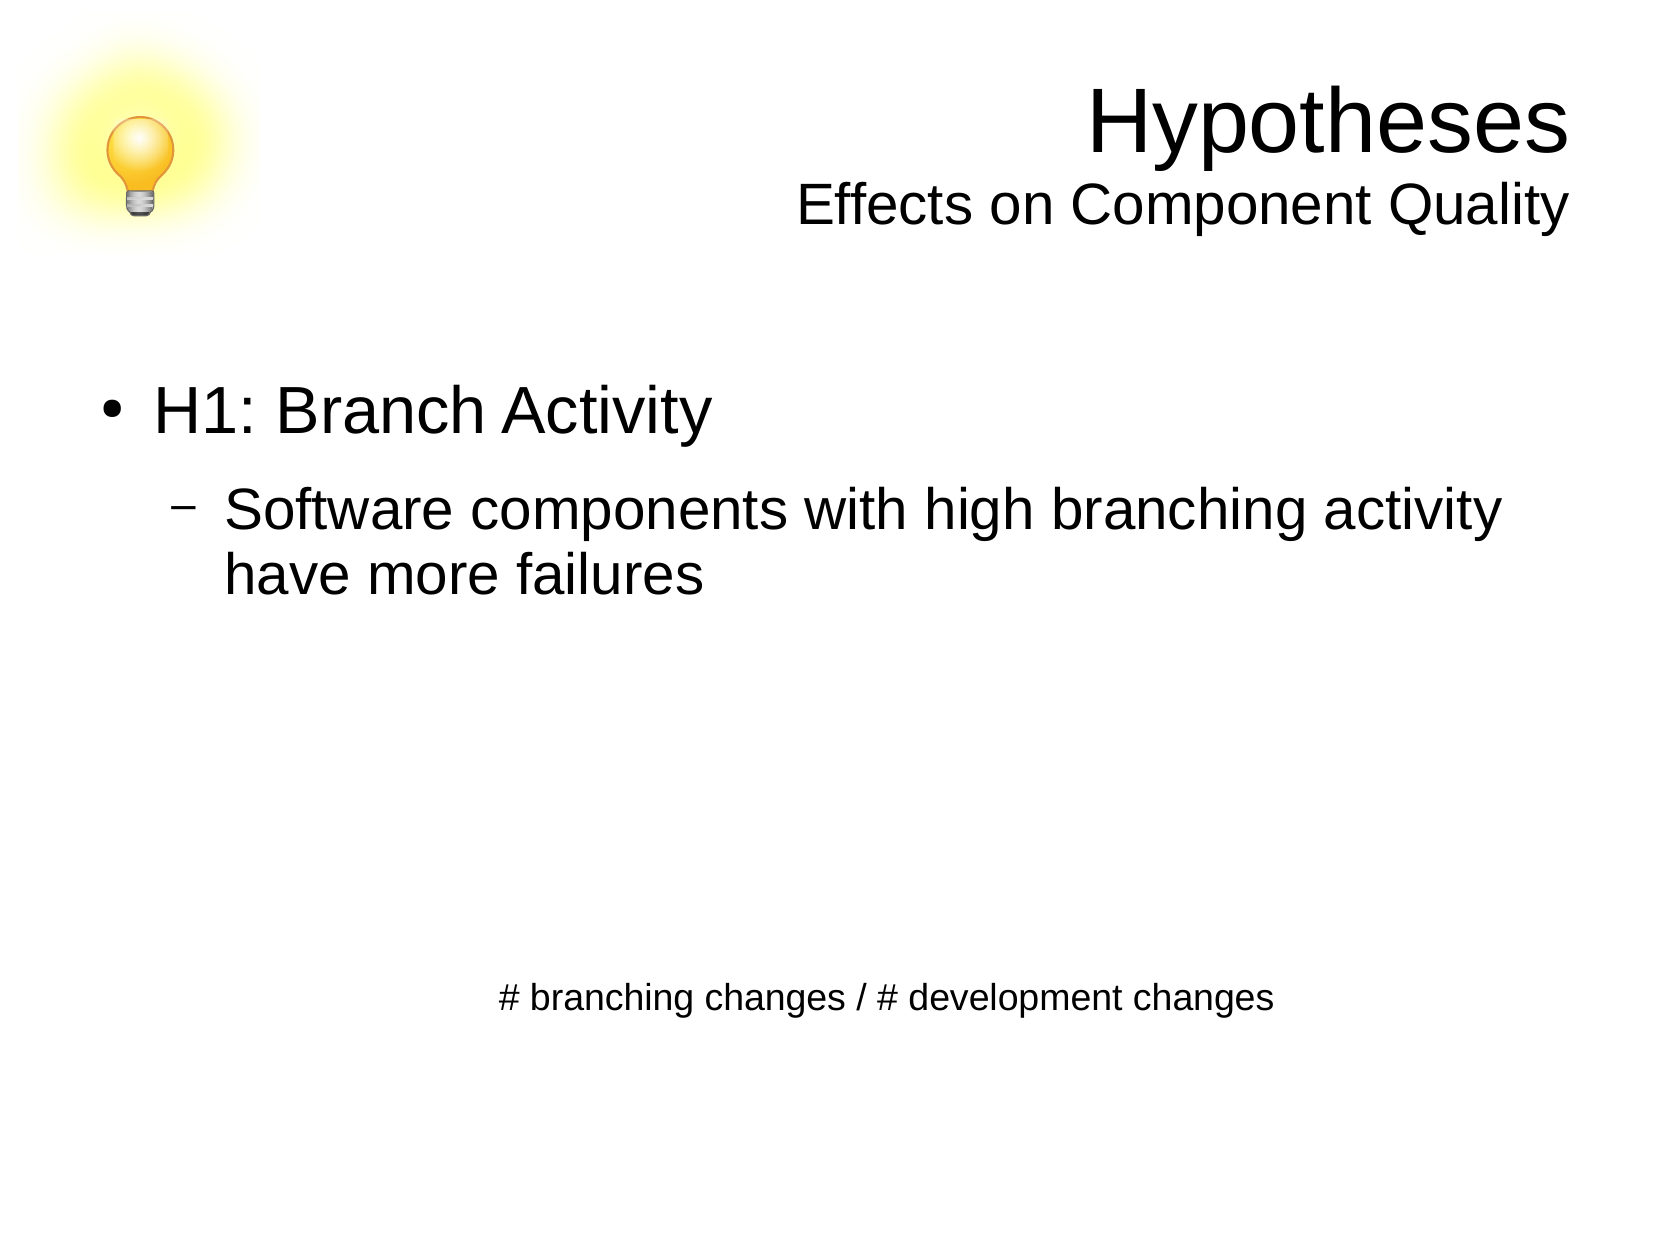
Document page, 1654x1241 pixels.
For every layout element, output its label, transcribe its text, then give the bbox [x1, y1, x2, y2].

title Hypotheses Effects on Component Quality [82, 49, 1571, 257]
picture [17, 11, 260, 254]
text_box # branching changes / # development changes [484, 968, 1300, 1028]
list H1: Branch Activity Software components with high branching activity have more failures [82, 372, 1571, 827]
